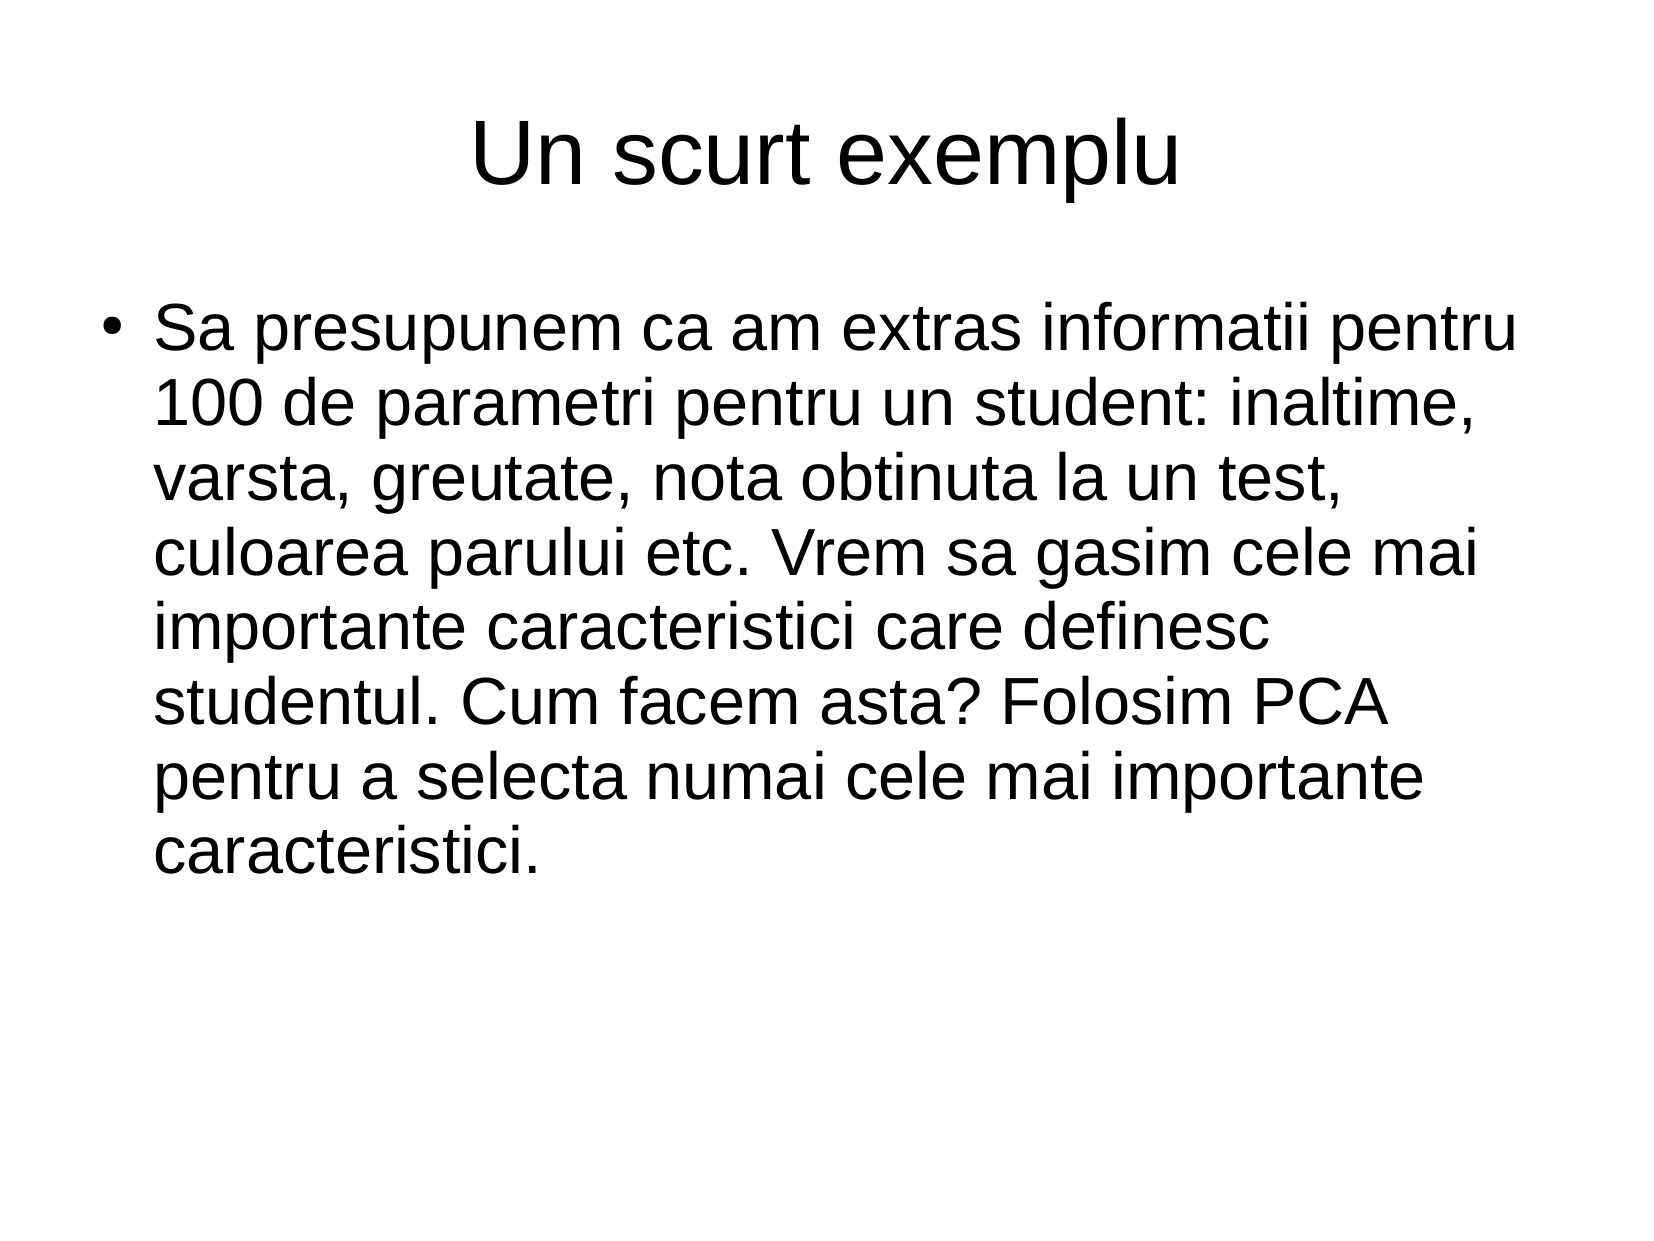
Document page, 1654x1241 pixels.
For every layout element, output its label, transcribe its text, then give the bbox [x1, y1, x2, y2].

title Un scurt exemplu [82, 49, 1571, 257]
list Sa presupunem ca am extras informatii pentru 100 de parametri pentru un student: inaltime, varsta, greutate, nota obtinuta la un test, culoarea parului etc. Vrem sa gasim cele mai importante caracteristici care definesc studentul. Cum facem asta? Folosim PCA pentru a selecta numai cele mai importante caracteristici. [82, 290, 1571, 1010]
